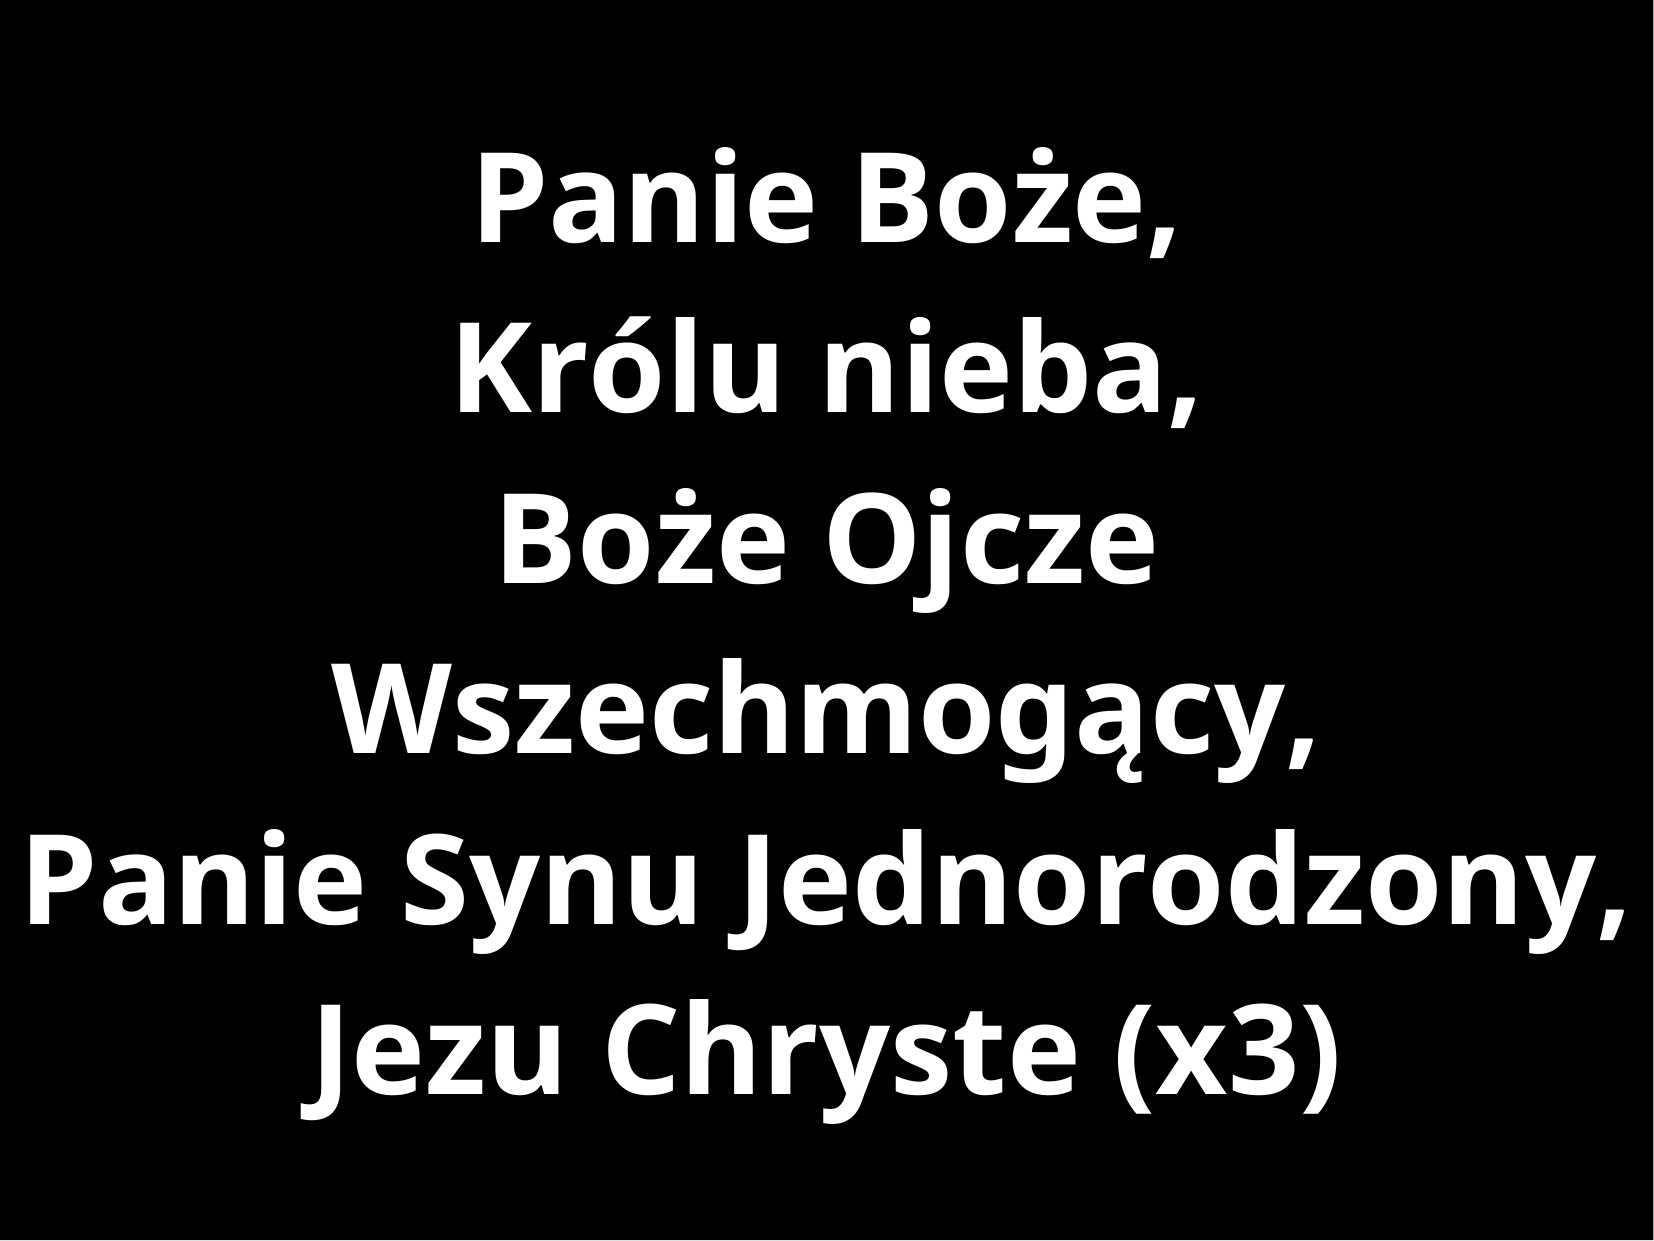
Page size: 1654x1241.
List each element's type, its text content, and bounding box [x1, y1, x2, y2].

title Panie Boże, Królu nieba, Boże Ojcze Wszechmogący, Panie Synu Jednorodzony, Jezu Chryste (x3) [0, 0, 1654, 1241]
